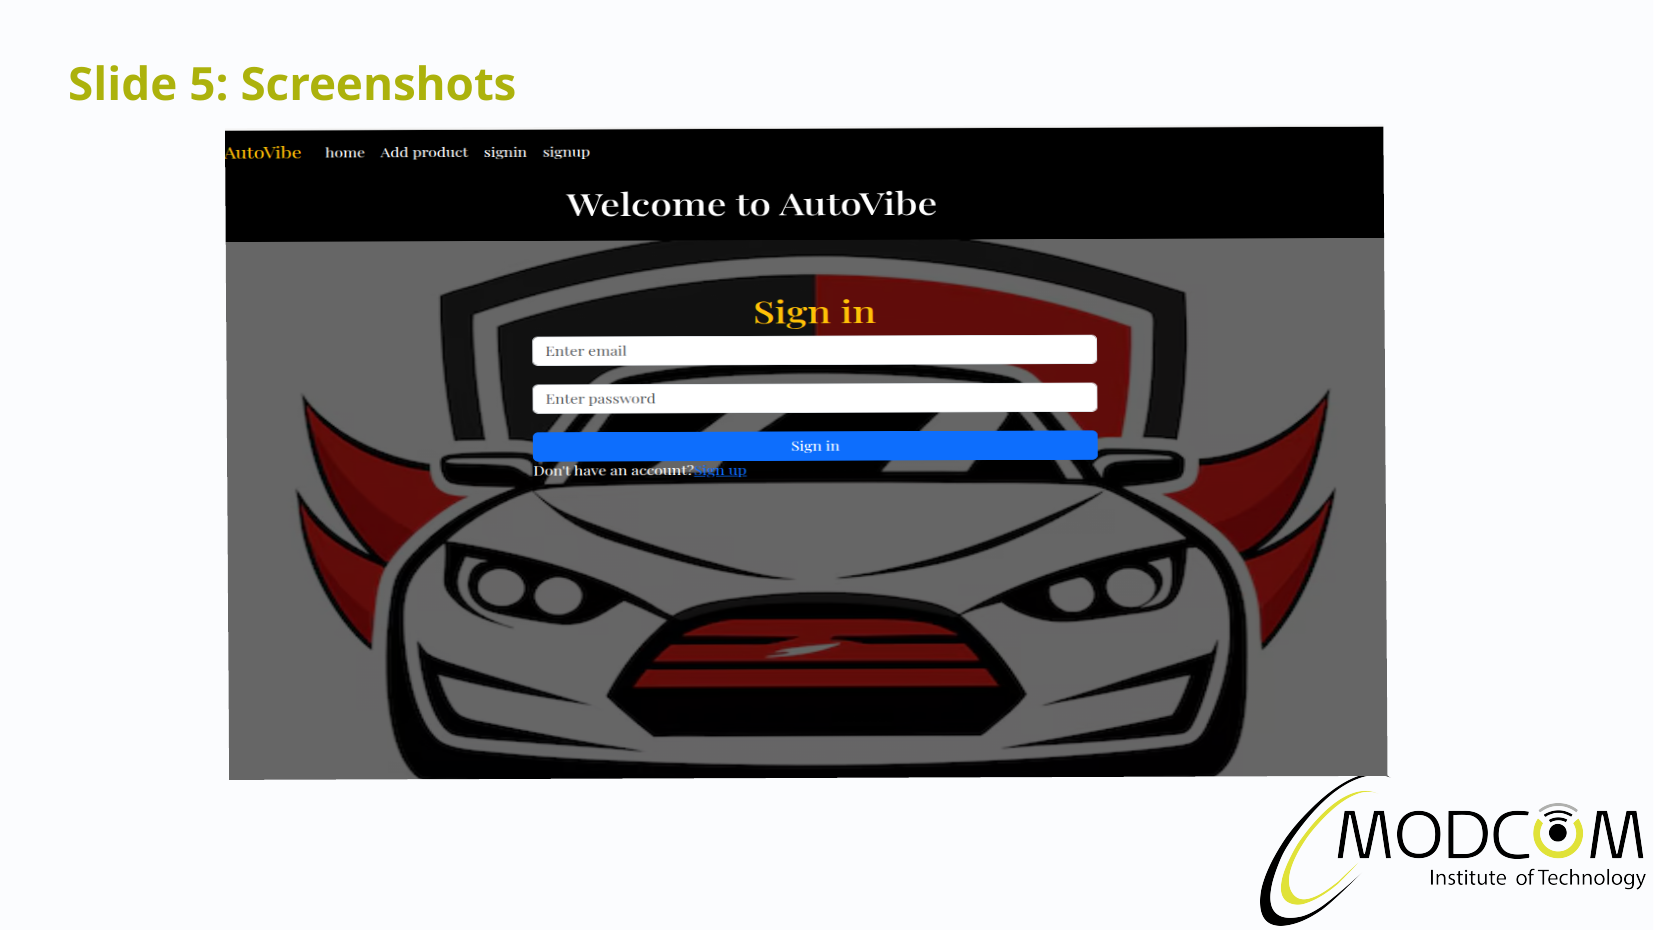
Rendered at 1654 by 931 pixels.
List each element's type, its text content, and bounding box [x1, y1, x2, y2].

picture [225, 124, 1646, 926]
text_box Slide 5: Screenshots [53, 44, 1201, 219]
